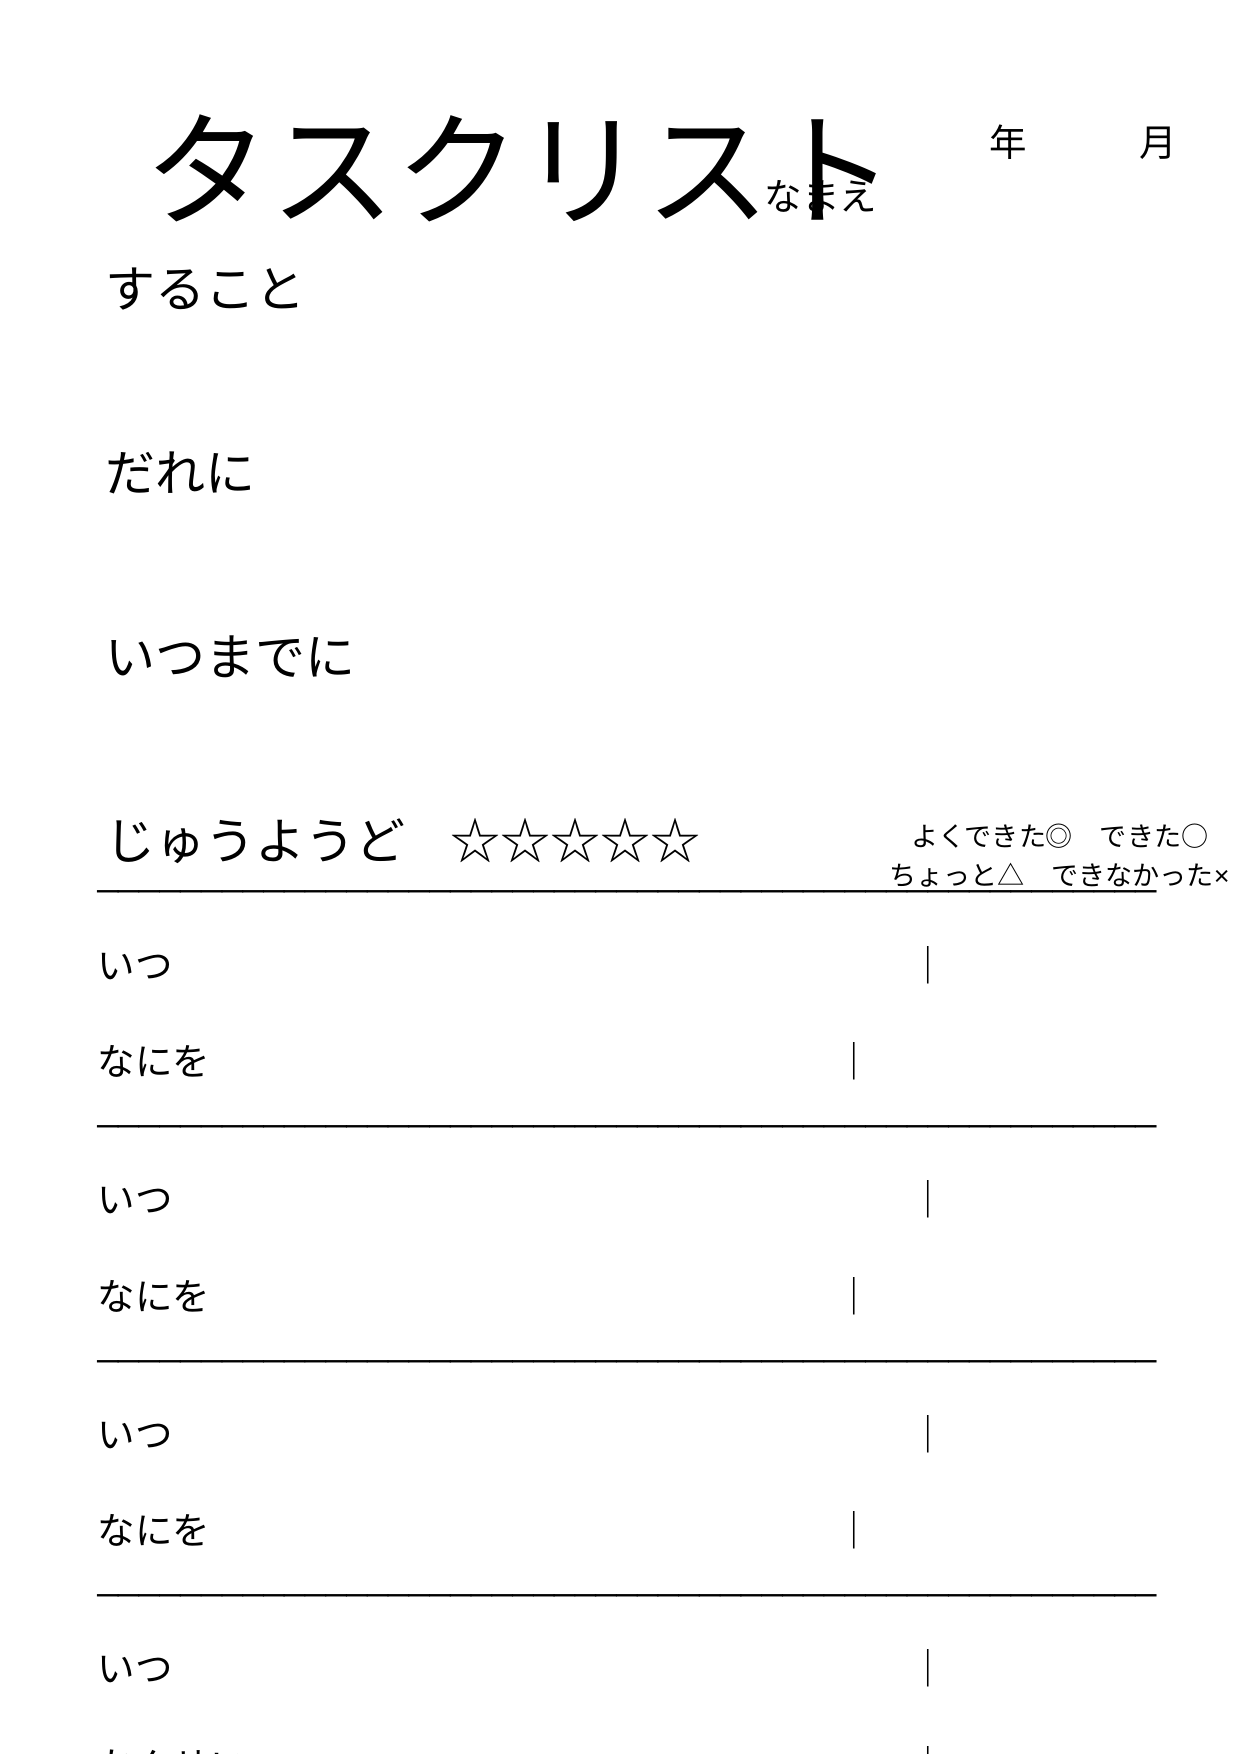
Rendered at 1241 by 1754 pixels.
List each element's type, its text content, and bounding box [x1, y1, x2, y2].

text_box 年 月 日 なまえ [750, 105, 1193, 195]
text_box すること だれに いつまでに じゅうようど ☆☆☆☆☆ [90, 242, 703, 844]
text_box ___________________________________________________ いつ ｜ なにを ｜ ___________________________________________________ いつ ｜ なにを ｜ ___________________________________________________ いつ ｜ なにを ｜ ___________________________________________________ いつ ｜ かんせい ｜ [82, 844, 1171, 1698]
text_box よくできた◎ できた○ ちょっと△ できなかった× [848, 808, 1205, 880]
text_box タスクリスト [130, 63, 756, 213]
